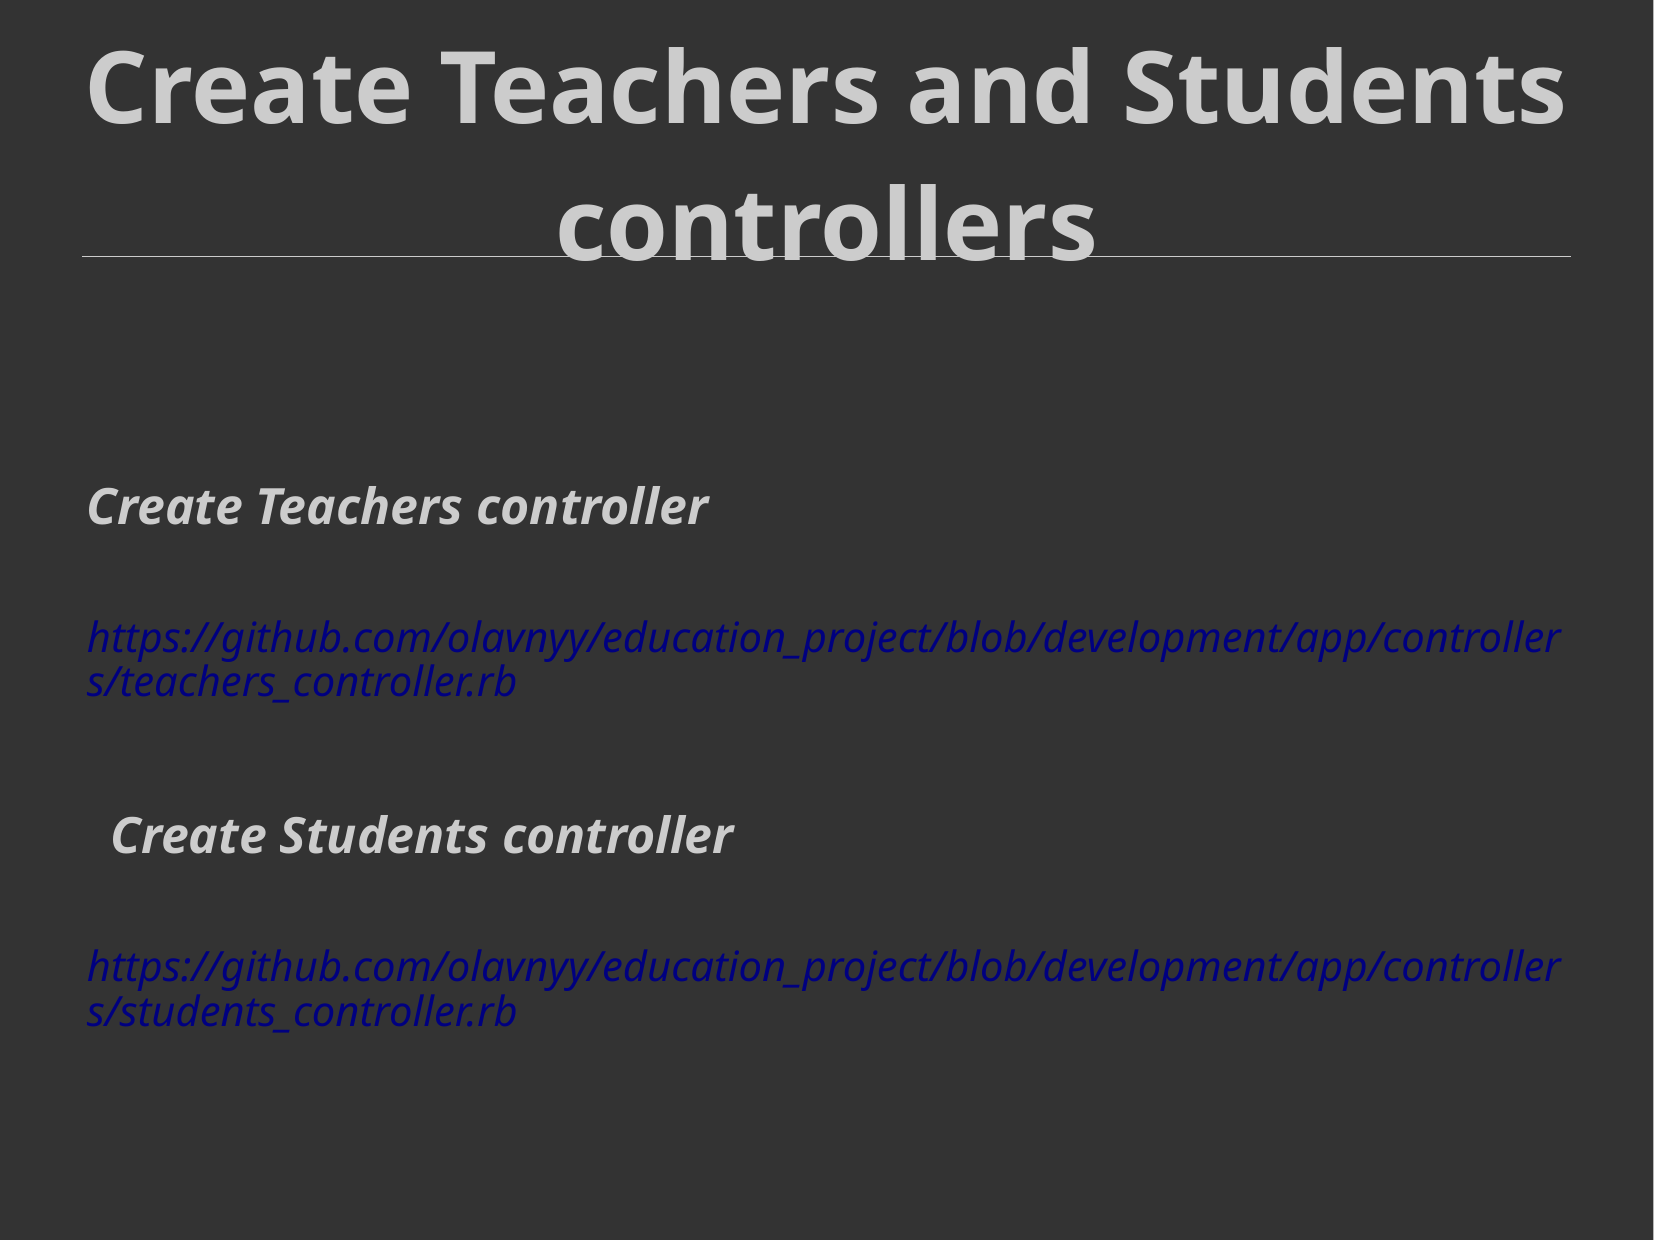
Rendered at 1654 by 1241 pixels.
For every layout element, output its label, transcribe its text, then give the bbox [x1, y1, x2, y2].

subtitle Create Teachers controller https://github.com/olavnyy/education_project/blob/development/app/controllers/teachers_controller.rb Create Students controller https://github.com/olavnyy/education_project/blob/development/app/controllers/students_controller.rb [86, 390, 1576, 1110]
title Create Teachers and Students controllers [82, 36, 1571, 270]
